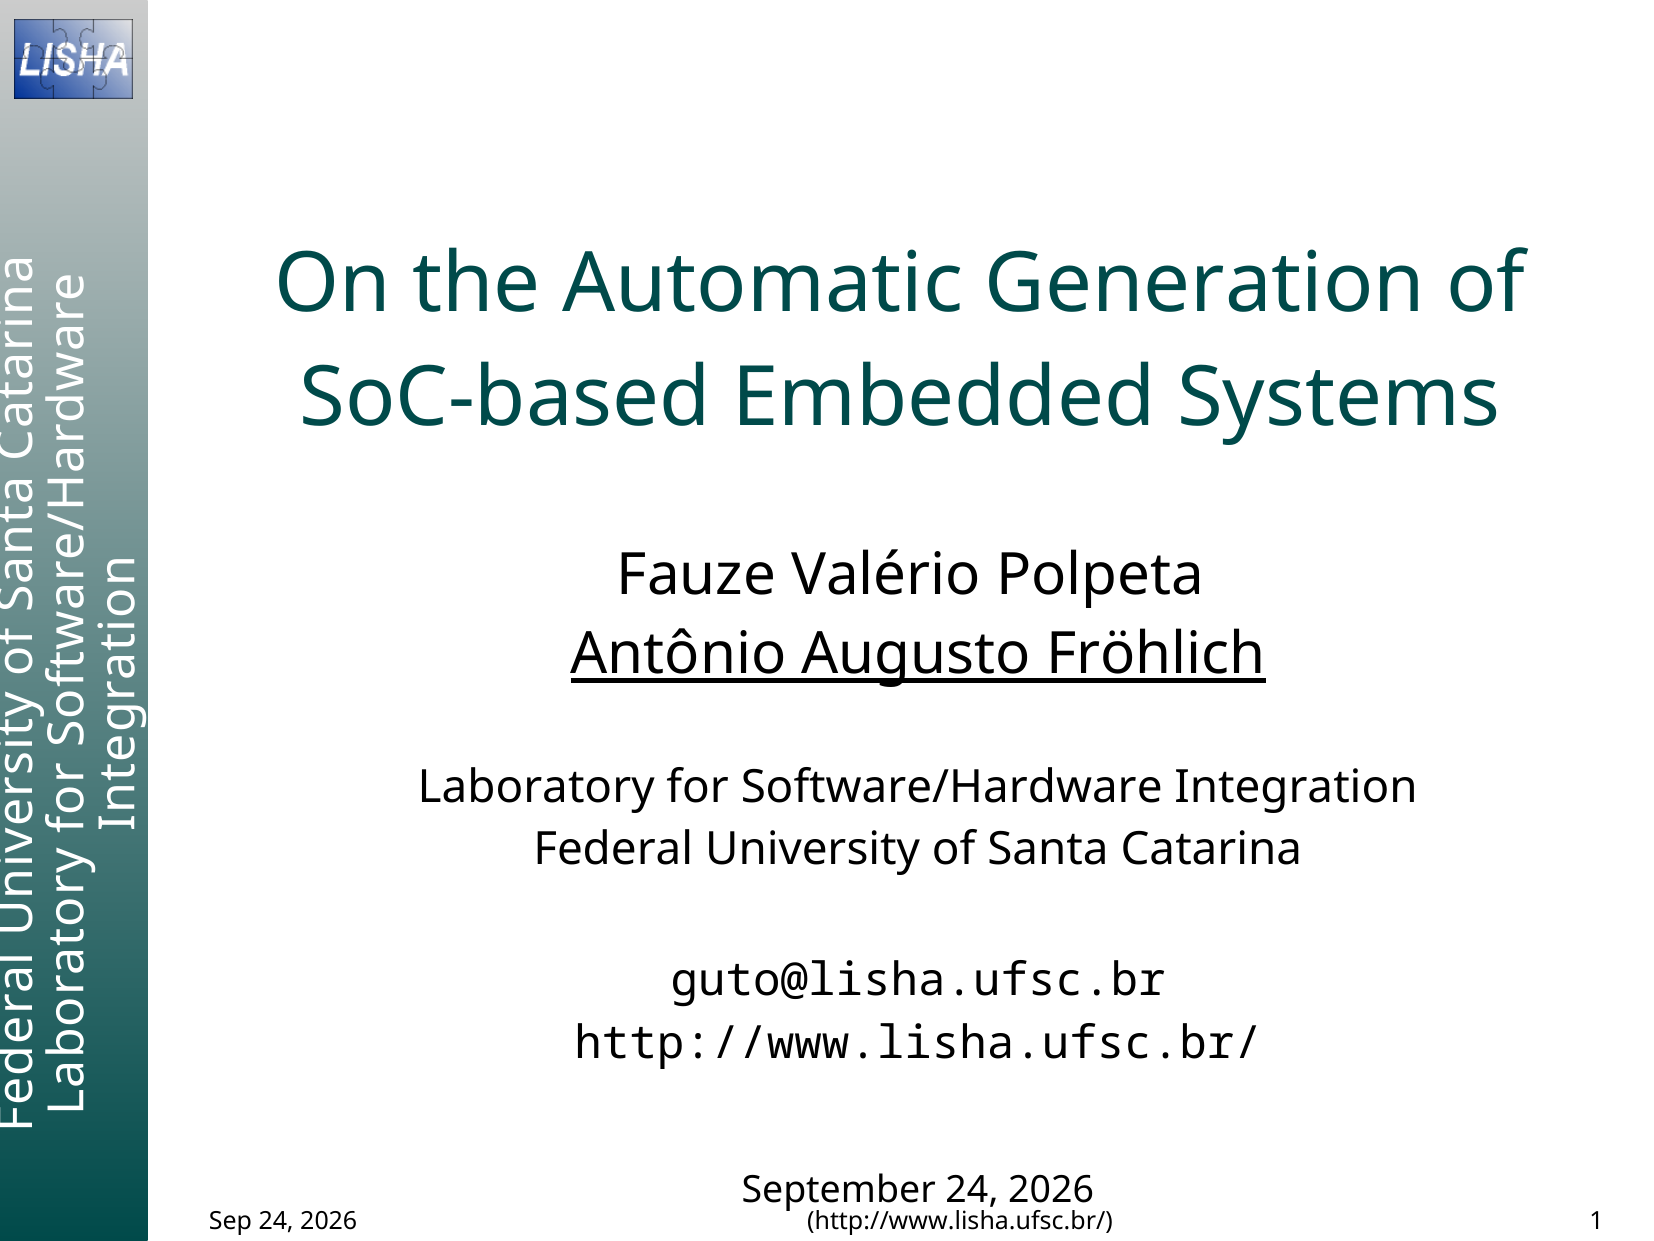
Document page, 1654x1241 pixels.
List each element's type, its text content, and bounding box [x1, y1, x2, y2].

title On the Automatic Generation of SoC-based Embedded Systems [206, 158, 1595, 515]
subtitle Fauze Valério Polpeta Antônio Augusto Fröhlich Laboratory for Software/Hardware Integration Federal University of Santa Catarina guto@lisha.ufsc.br http://www.lisha.ufsc.br/ September 21, 2005 [206, 554, 1595, 1191]
picture [14, 19, 133, 99]
